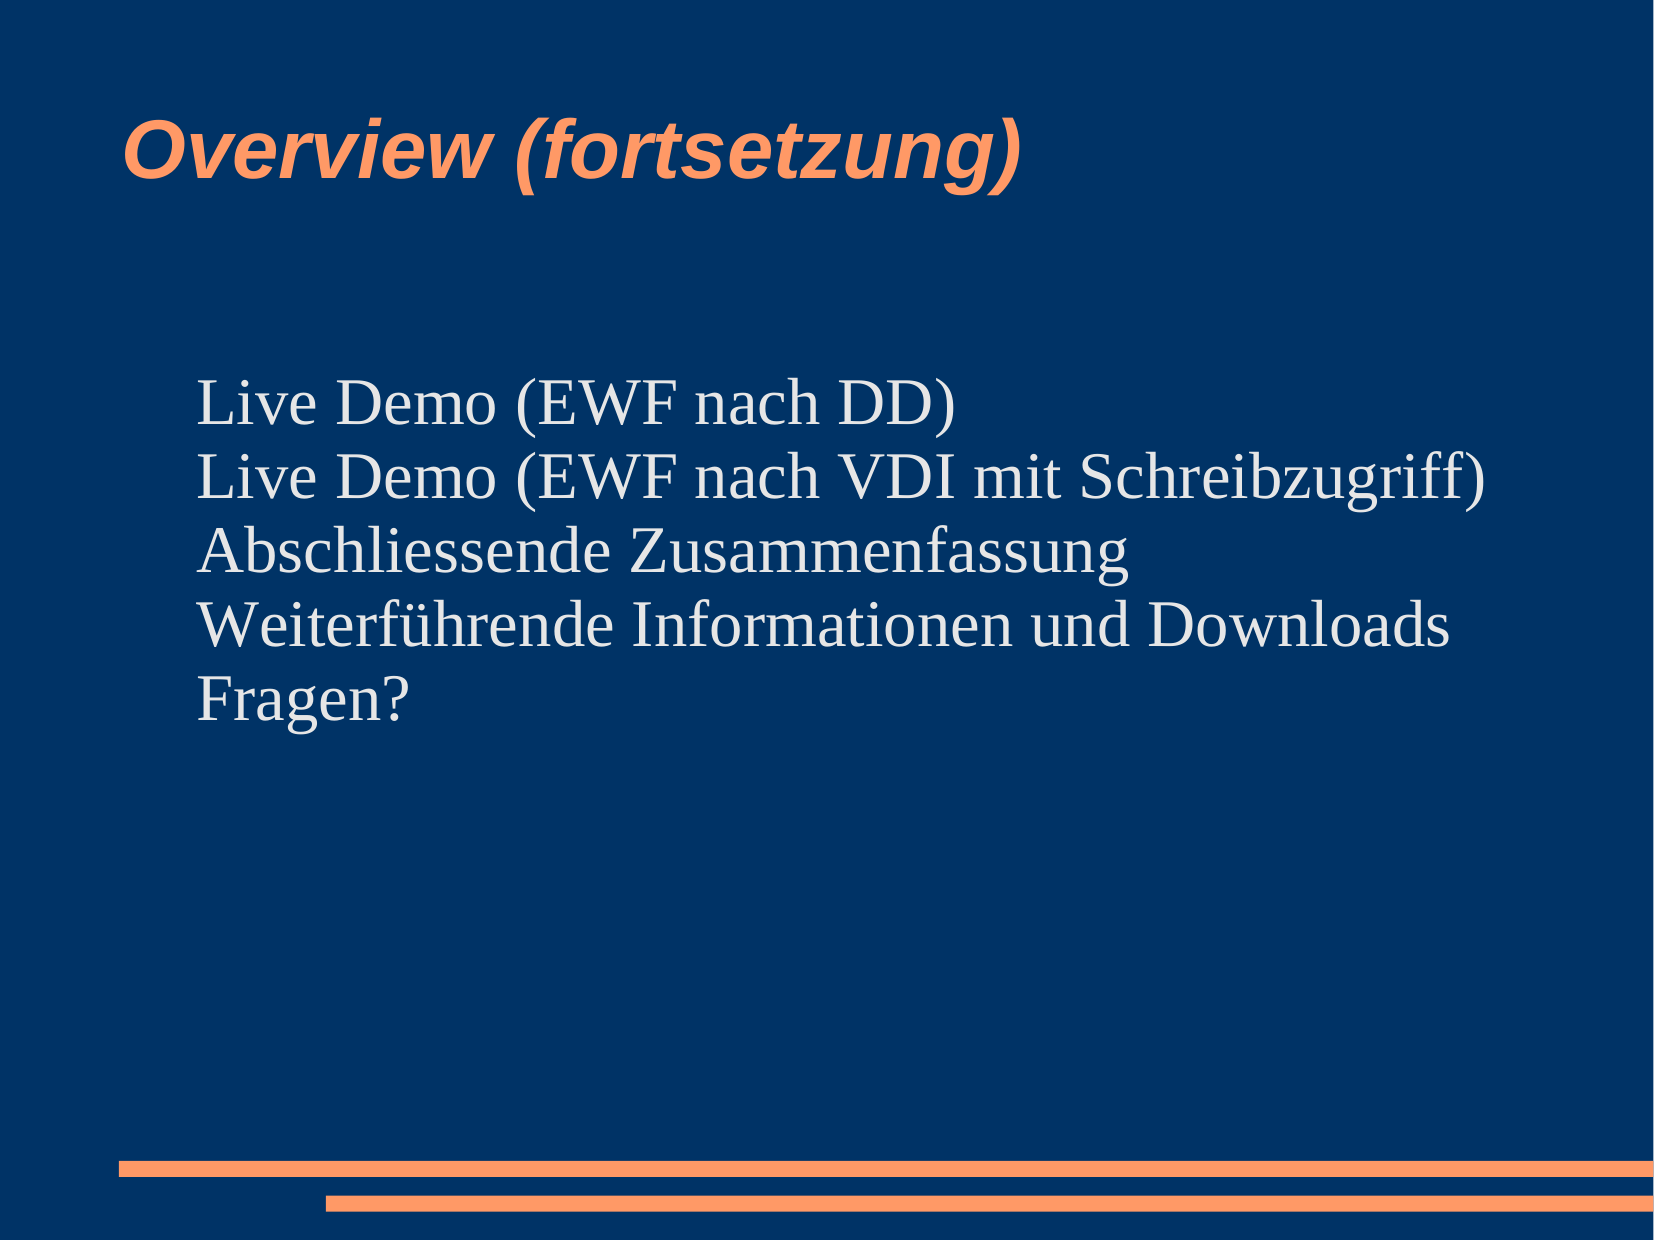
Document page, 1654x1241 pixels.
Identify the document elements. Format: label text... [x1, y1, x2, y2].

title Overview (fortsetzung) [121, 46, 1534, 254]
list Live Demo (EWF nach DD) Live Demo (EWF nach VDI mit Schreibzugriff) Abschliessende Zusammenfassung Weiterführende Informationen und Downloads Fragen? [178, 364, 1570, 1147]
